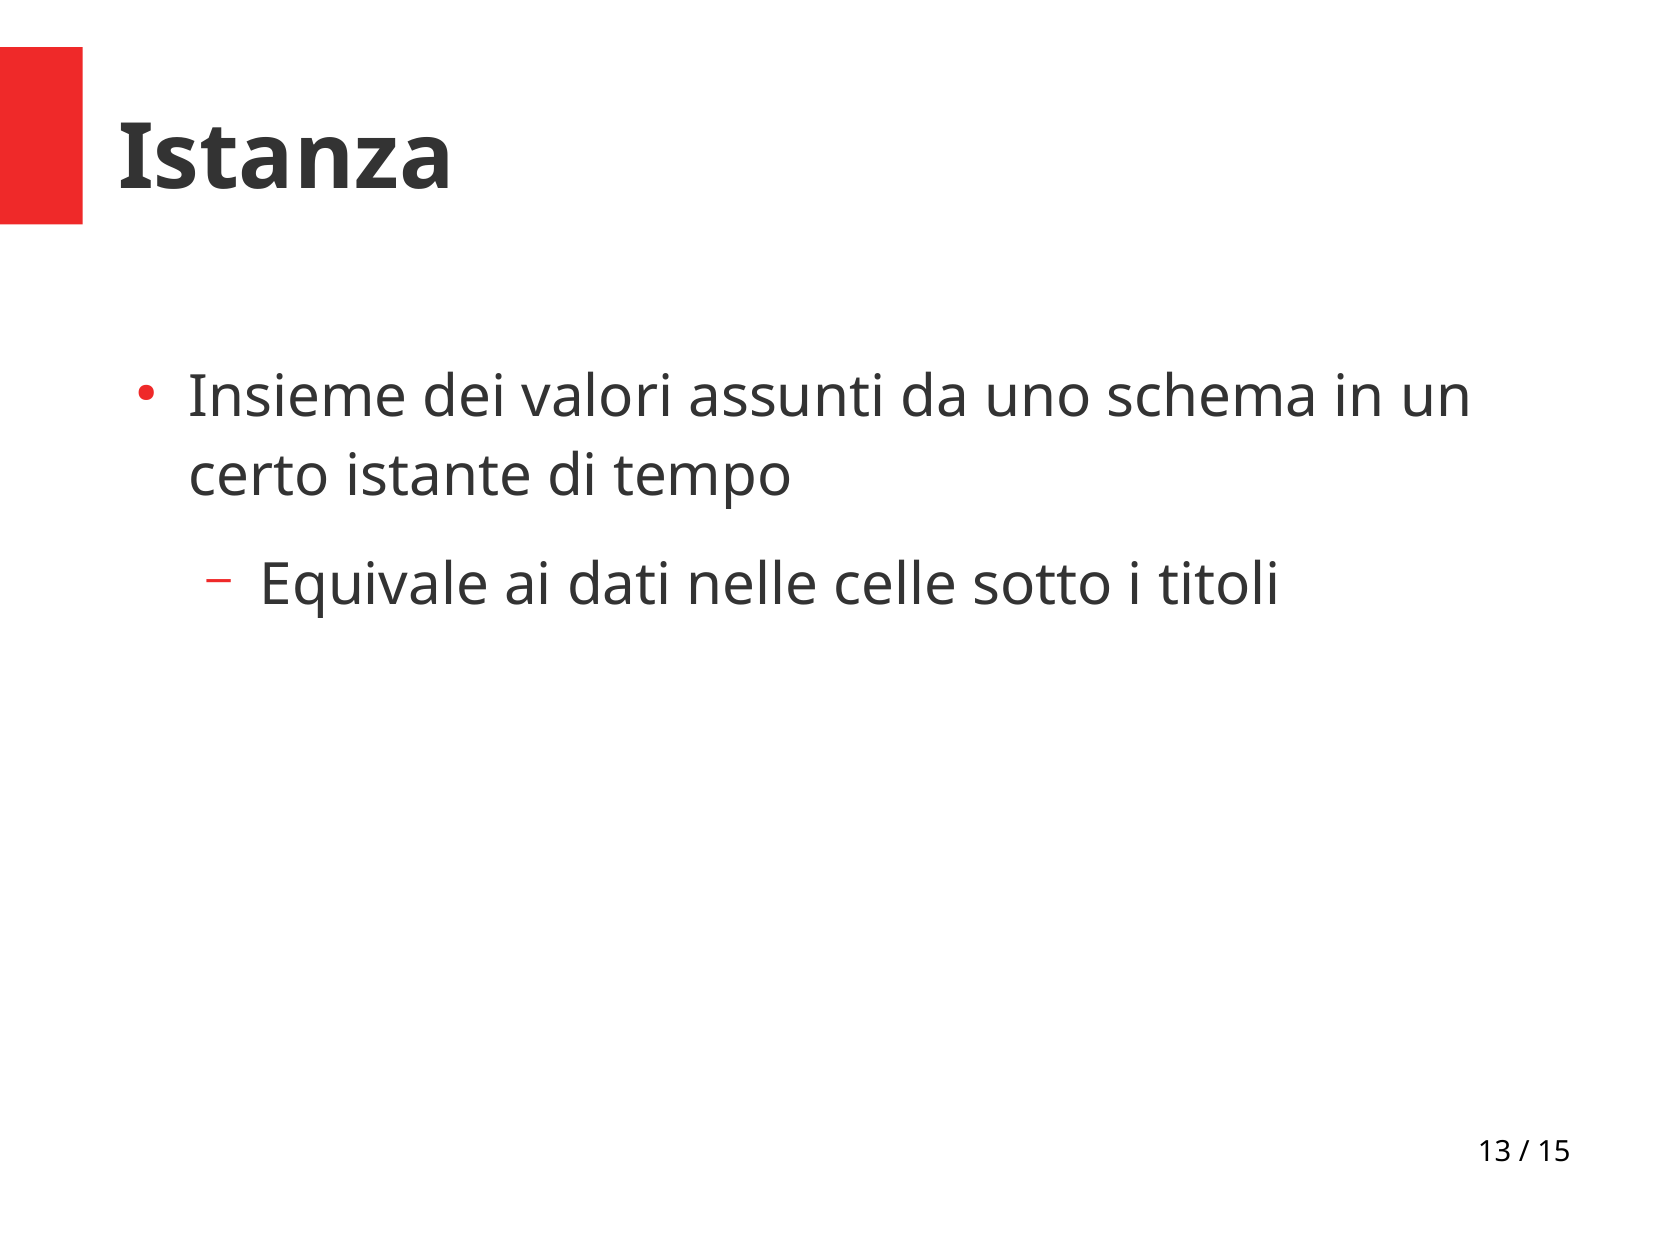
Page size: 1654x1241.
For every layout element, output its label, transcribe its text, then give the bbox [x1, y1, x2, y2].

title Istanza [118, 49, 1571, 257]
list Insieme dei valori assunti da uno schema in un certo istante di tempo Equivale ai dati nelle celle sotto i titoli [118, 354, 1536, 1074]
